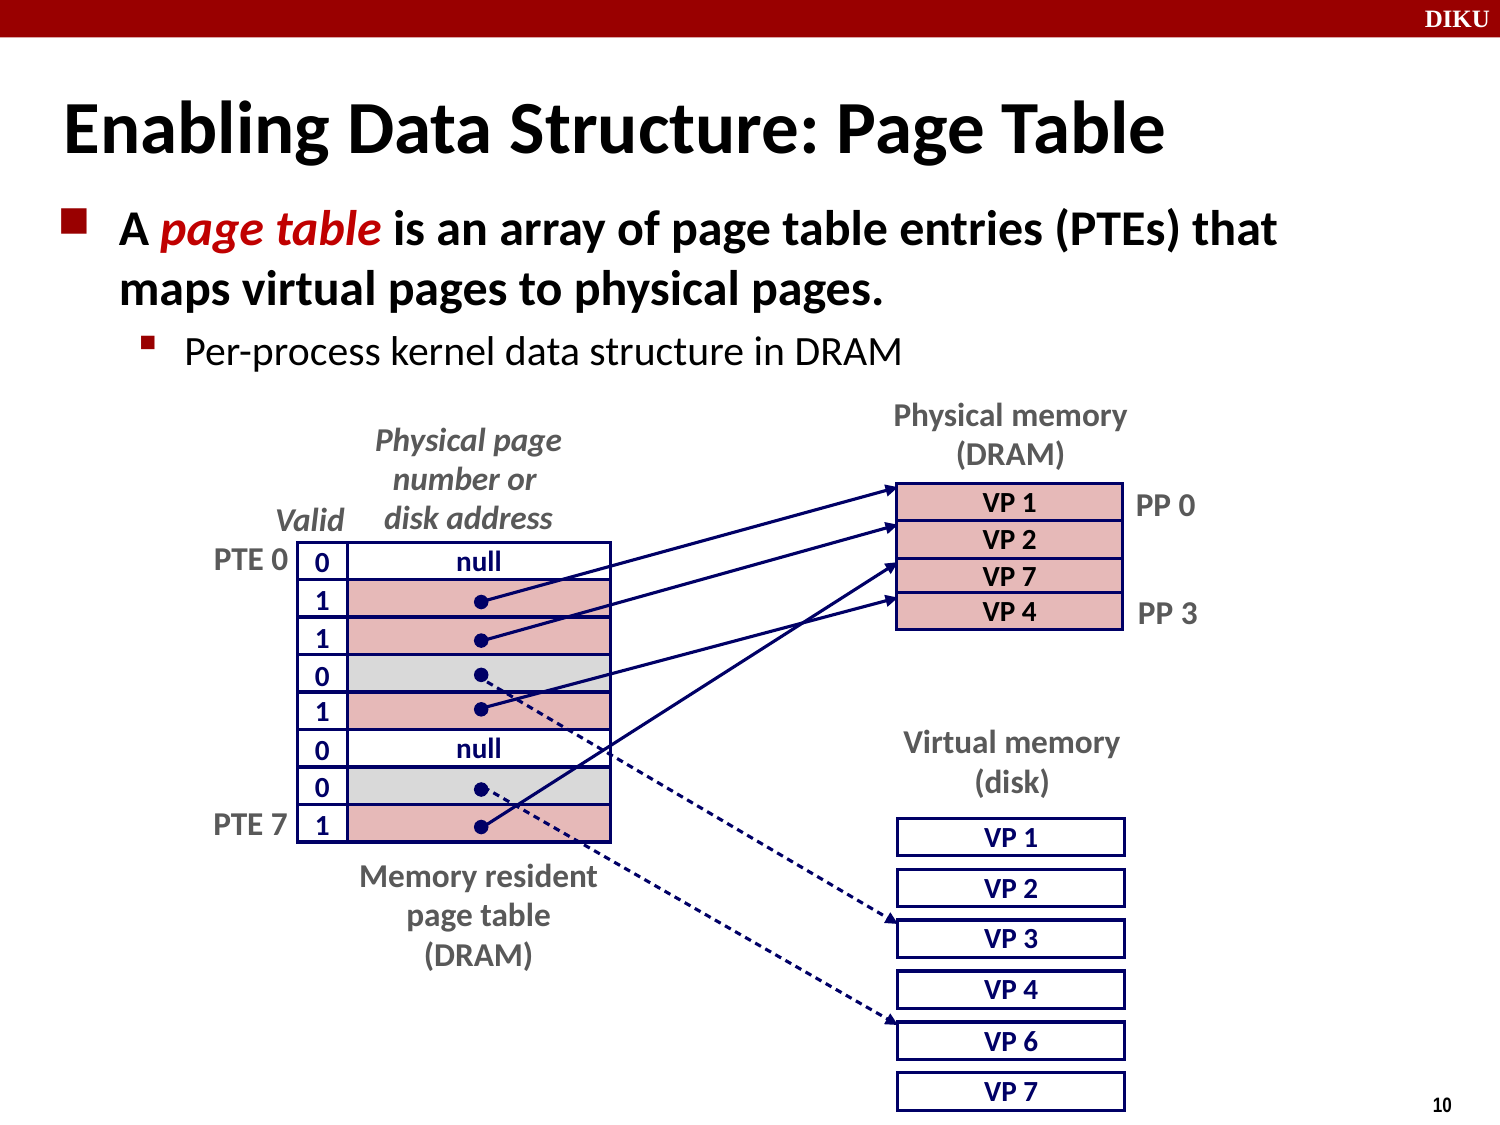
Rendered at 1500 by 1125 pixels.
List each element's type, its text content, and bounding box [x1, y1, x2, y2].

text_box 1 [303, 813, 345, 851]
text_box VP 4 [896, 592, 1122, 630]
text_box null [580, 748, 611, 768]
text_box PTE 0 [198, 531, 304, 587]
text_box A page table is an array of page table entries (PTEs) that maps virtual pages to physical pages. Per-process kernel data structure in DRAM [47, 188, 1411, 400]
text_box 1 [300, 613, 345, 664]
text_box Physical page number or disk address [360, 412, 578, 546]
text_box VP 7 [897, 1072, 1125, 1111]
text_box [349, 579, 611, 730]
text_box 0 [300, 664, 345, 685]
text_box 0 [318, 670, 325, 683]
text_box VP 1 [896, 483, 1123, 521]
text_box Valid [260, 492, 373, 548]
text_box Enabling Data Structure: Page Table [48, 59, 1408, 188]
text_box Physical memory (DRAM) [878, 387, 1143, 482]
text_box VP 4 [897, 970, 1125, 1009]
text_box VP 7 [896, 559, 1123, 592]
text_box Virtual memory (disk) [888, 715, 1136, 810]
text_box 0 [300, 725, 345, 762]
text_box 1 [300, 685, 345, 725]
text_box [349, 768, 611, 843]
text_box VP 3 [897, 920, 1125, 958]
text_box Memory resident page table (DRAM) [344, 848, 614, 983]
text_box null [574, 568, 611, 579]
text_box VP 1 [897, 818, 1125, 856]
text_box null [349, 730, 611, 768]
text_box VP 2 [896, 521, 1123, 559]
text_box PTE 7 [198, 795, 303, 852]
text_box VP 2 [897, 869, 1125, 907]
text_box 0 [304, 537, 345, 575]
text_box 1 [300, 575, 345, 613]
text_box 0 [300, 762, 345, 813]
text_box PP 0 [1120, 477, 1211, 533]
text_box VP 6 [897, 1021, 1125, 1060]
text_box PP 3 [1122, 585, 1213, 641]
text_box null [349, 542, 611, 579]
